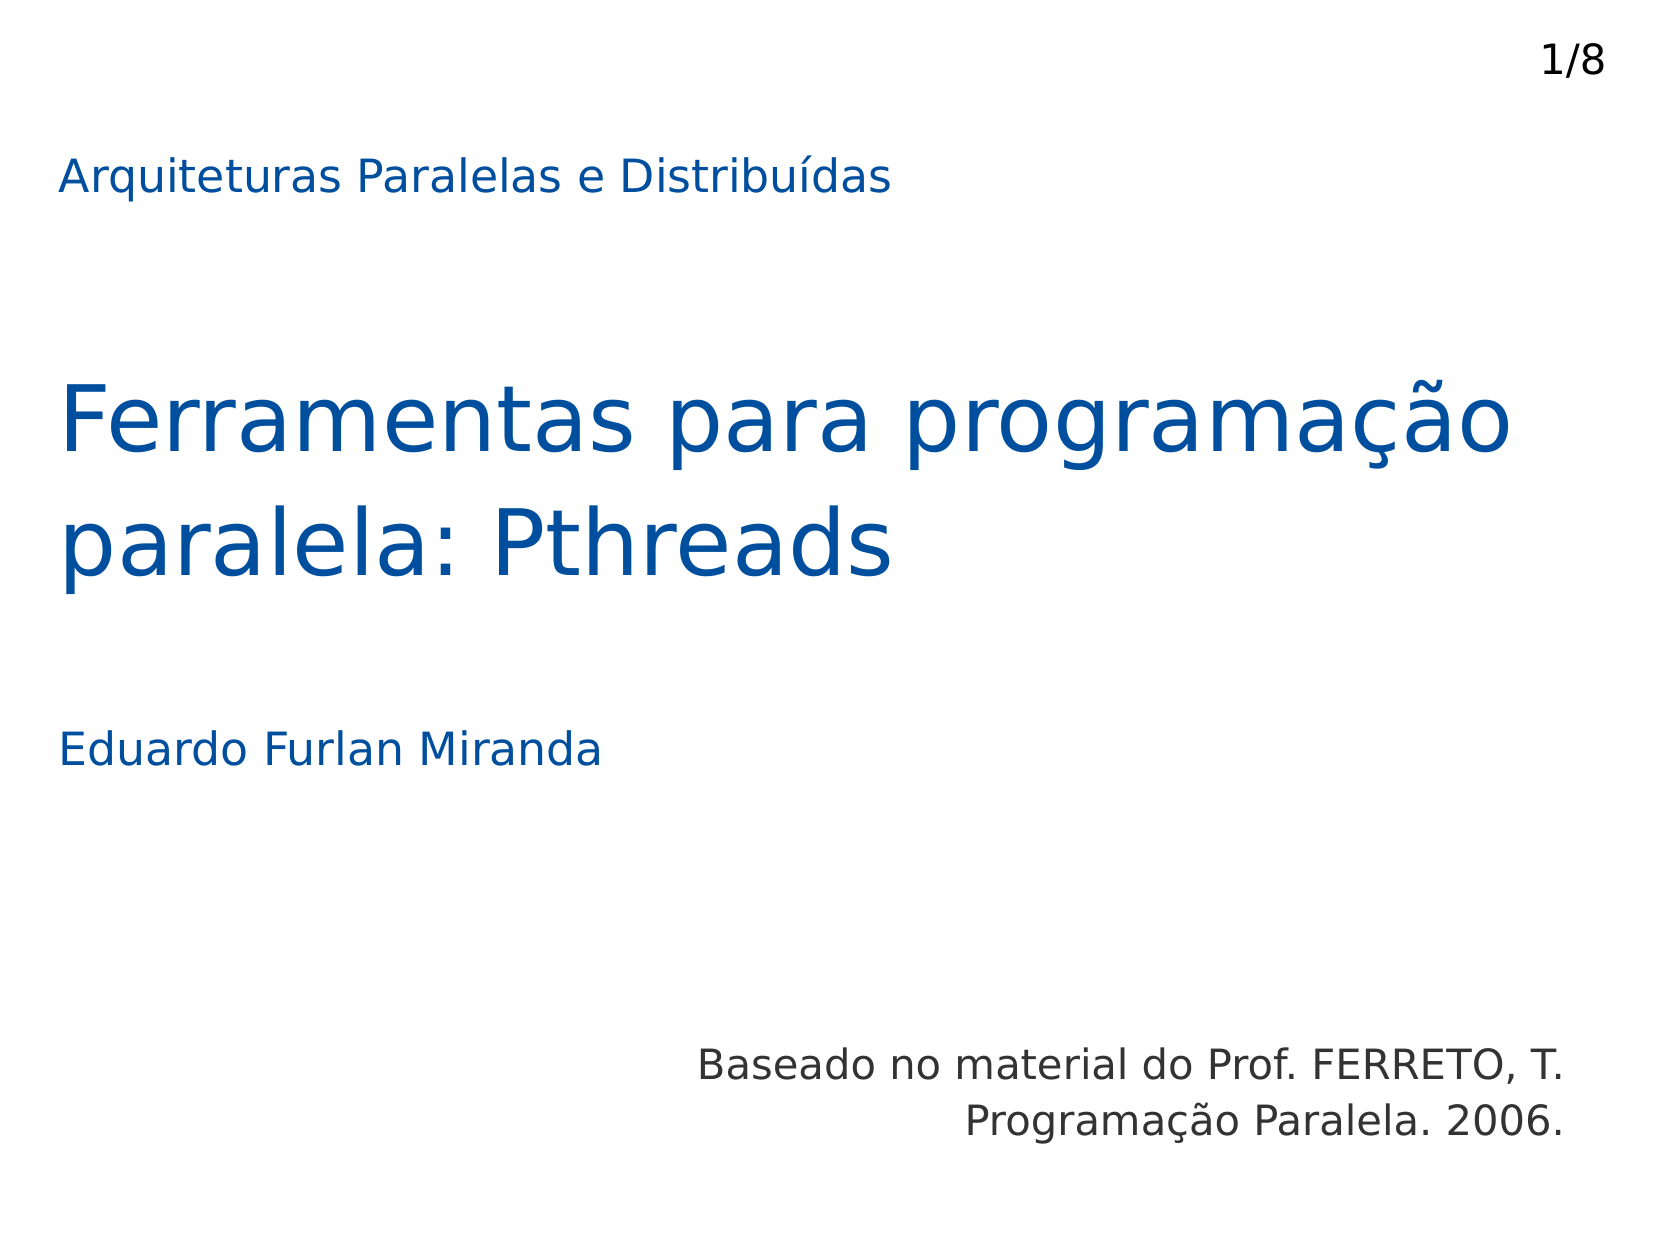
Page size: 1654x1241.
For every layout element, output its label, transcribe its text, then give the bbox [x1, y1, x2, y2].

chart [720, 567, 933, 672]
list Baseado no material do Prof. FERRETO, T. Programação Paralela. 2006. [546, 1033, 1565, 1211]
list Arquiteturas Paralelas e Distribuídas Ferramentas para programação paralela: Pthreads Eduardo Furlan Miranda [59, 141, 1625, 1211]
